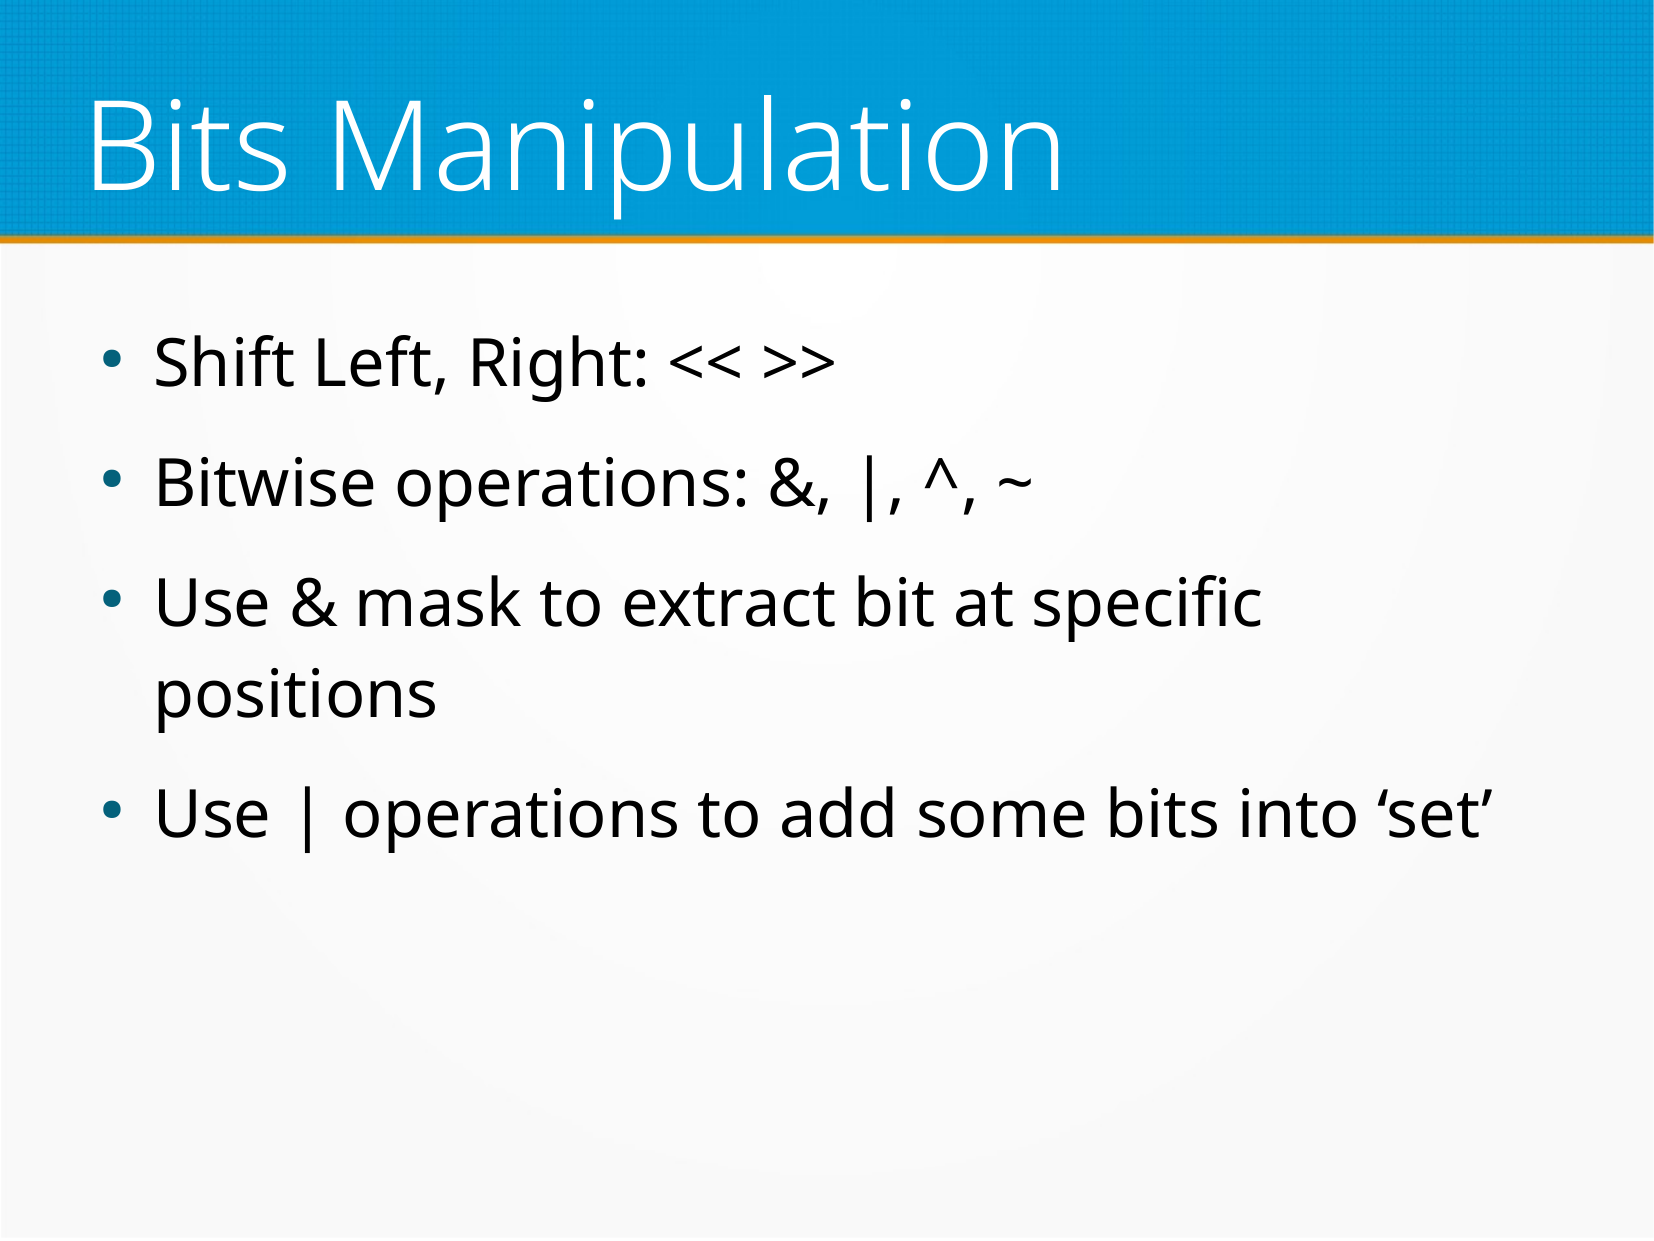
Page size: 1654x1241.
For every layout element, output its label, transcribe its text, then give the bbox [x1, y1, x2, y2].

list Shift Left, Right: << >> Bitwise operations: &, |, ^, ~ Use & mask to extract bit at specific positions Use | operations to add some bits into ‘set’ [82, 315, 1563, 1081]
picture [0, 233, 1654, 1241]
title Bits Manipulation [82, 19, 1571, 227]
